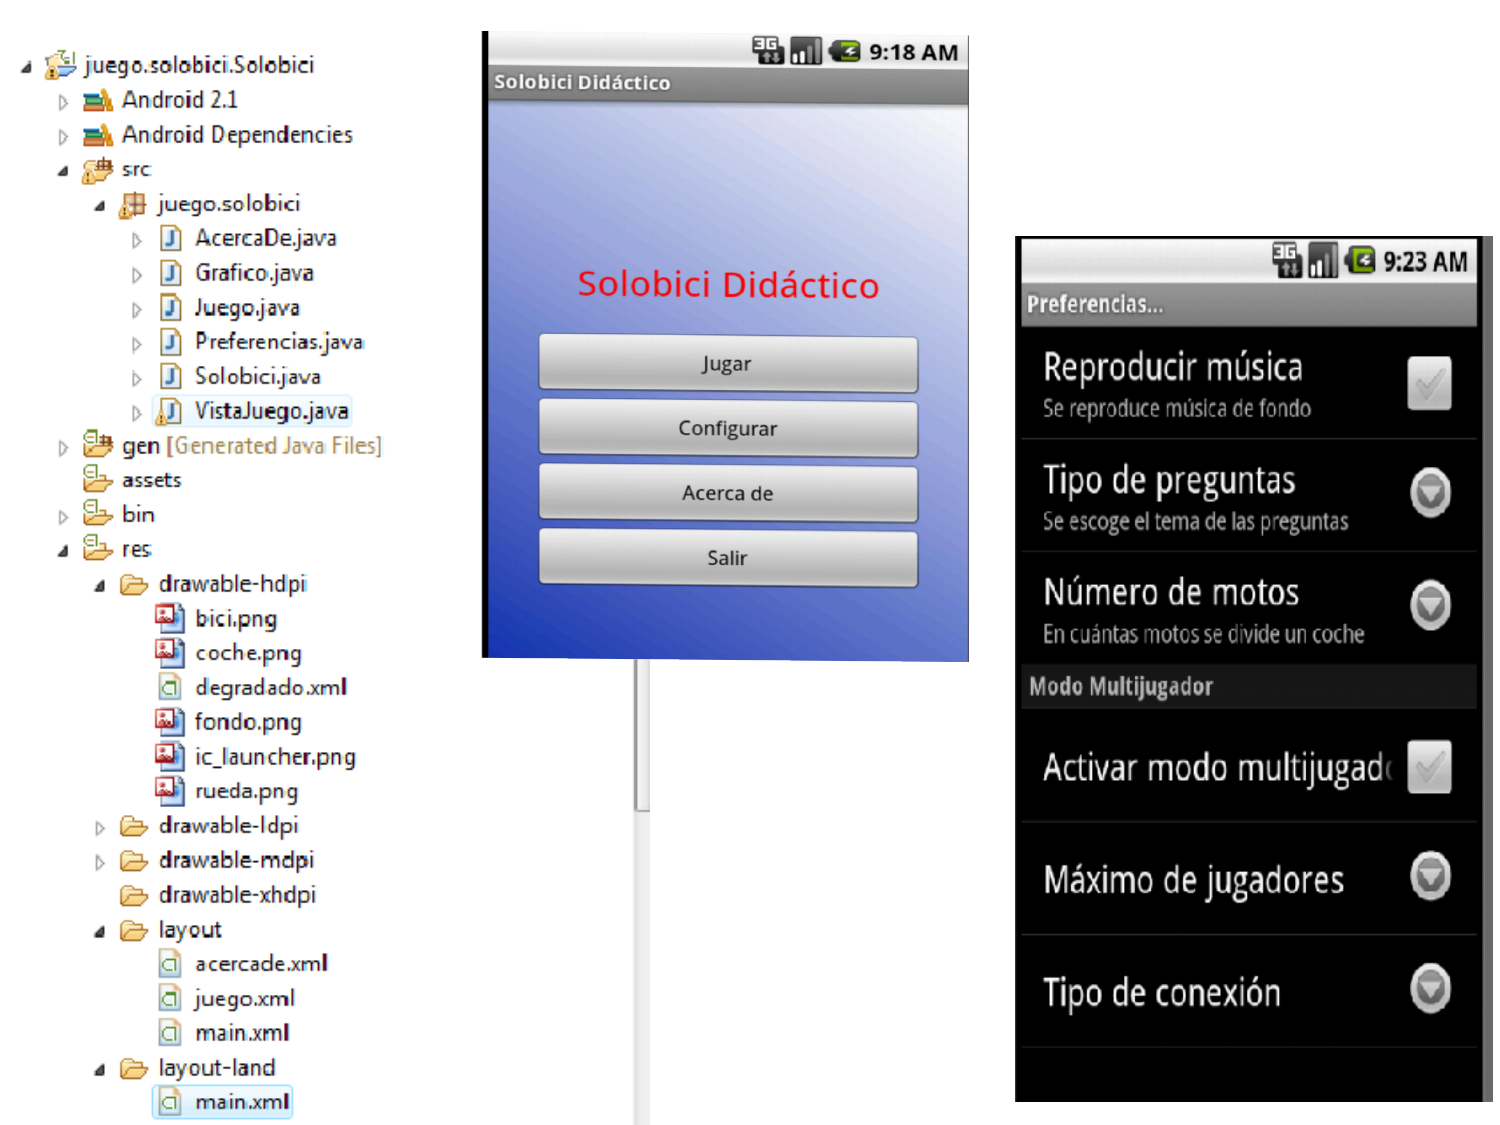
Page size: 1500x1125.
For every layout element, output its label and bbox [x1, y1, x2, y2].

picture [0, 30, 969, 1125]
picture [1015, 236, 1493, 1102]
